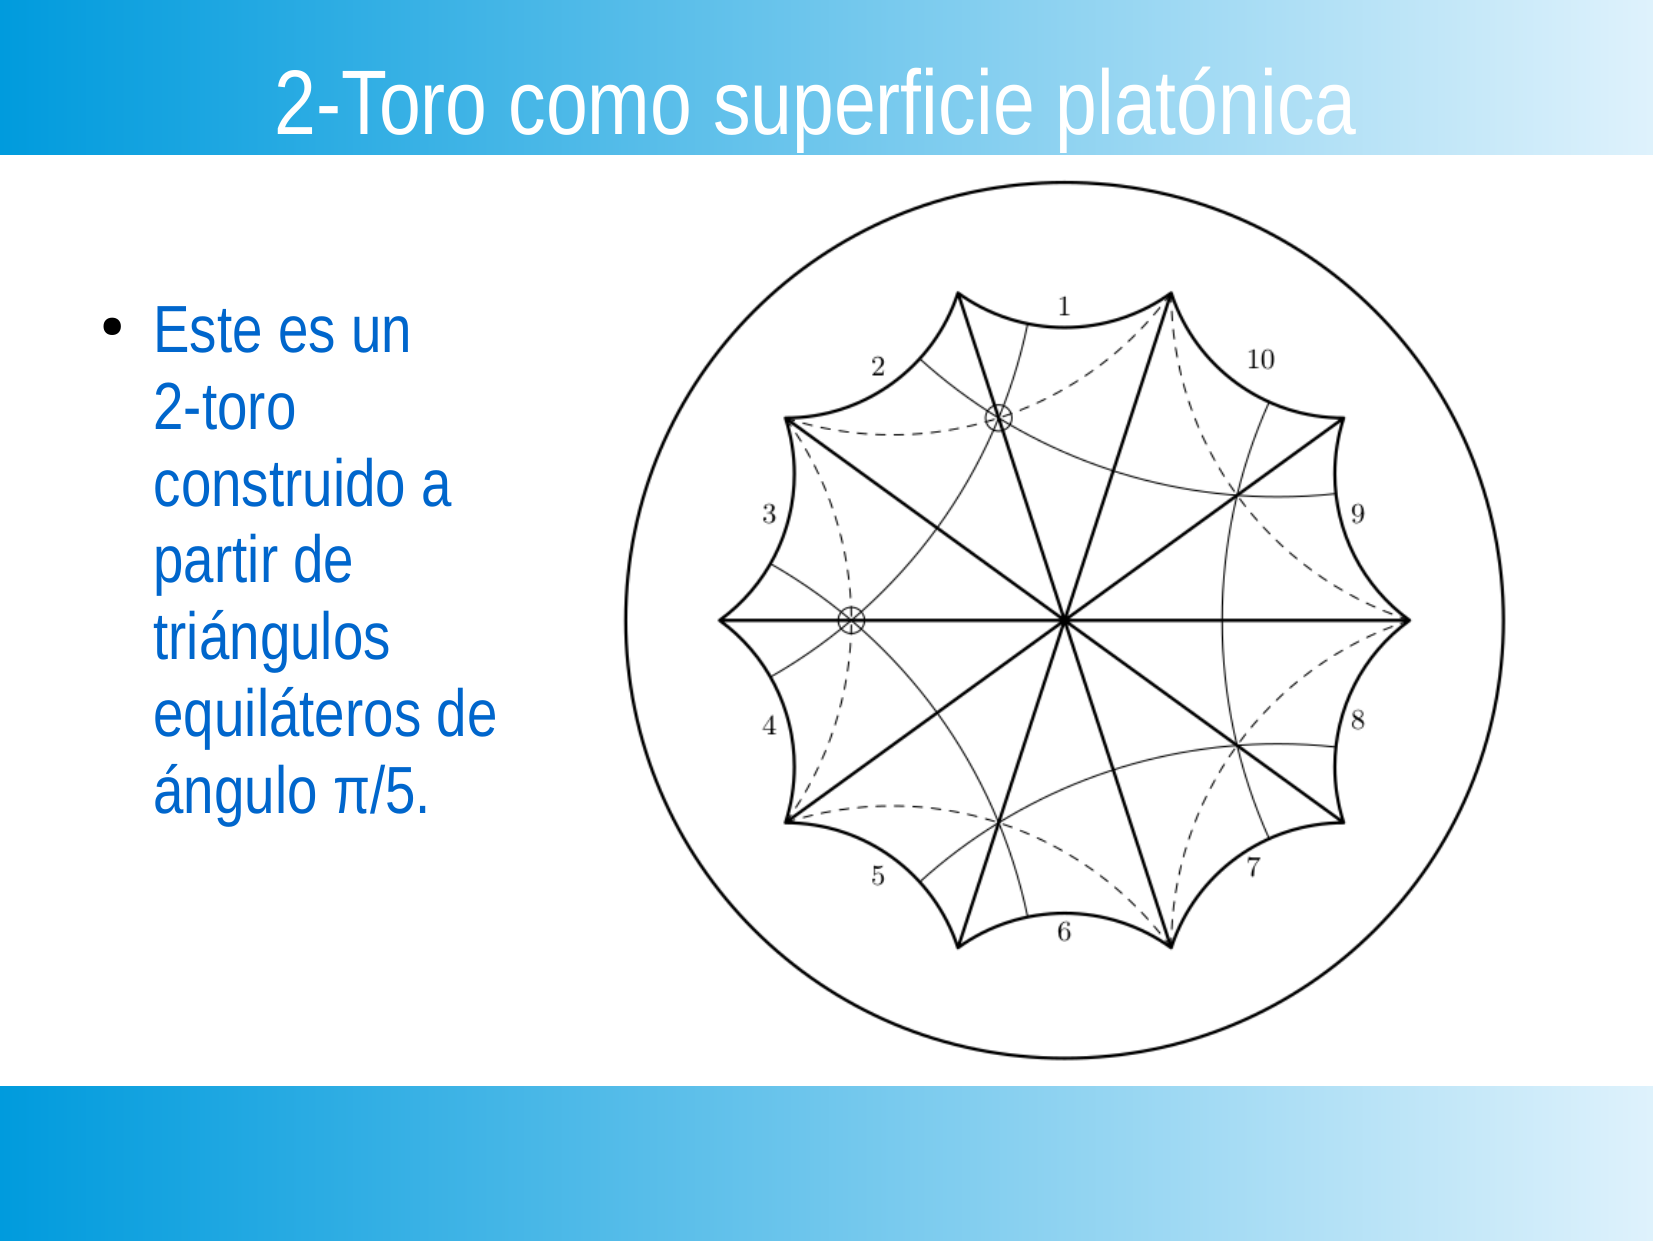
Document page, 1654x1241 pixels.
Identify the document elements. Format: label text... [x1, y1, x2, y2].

picture [566, 174, 1560, 1075]
list Este es un 2-toro construido a partir de triángulos equiláteros de ángulo π/5. [82, 290, 544, 1010]
title 2-Toro como superficie platónica [82, 49, 1571, 155]
